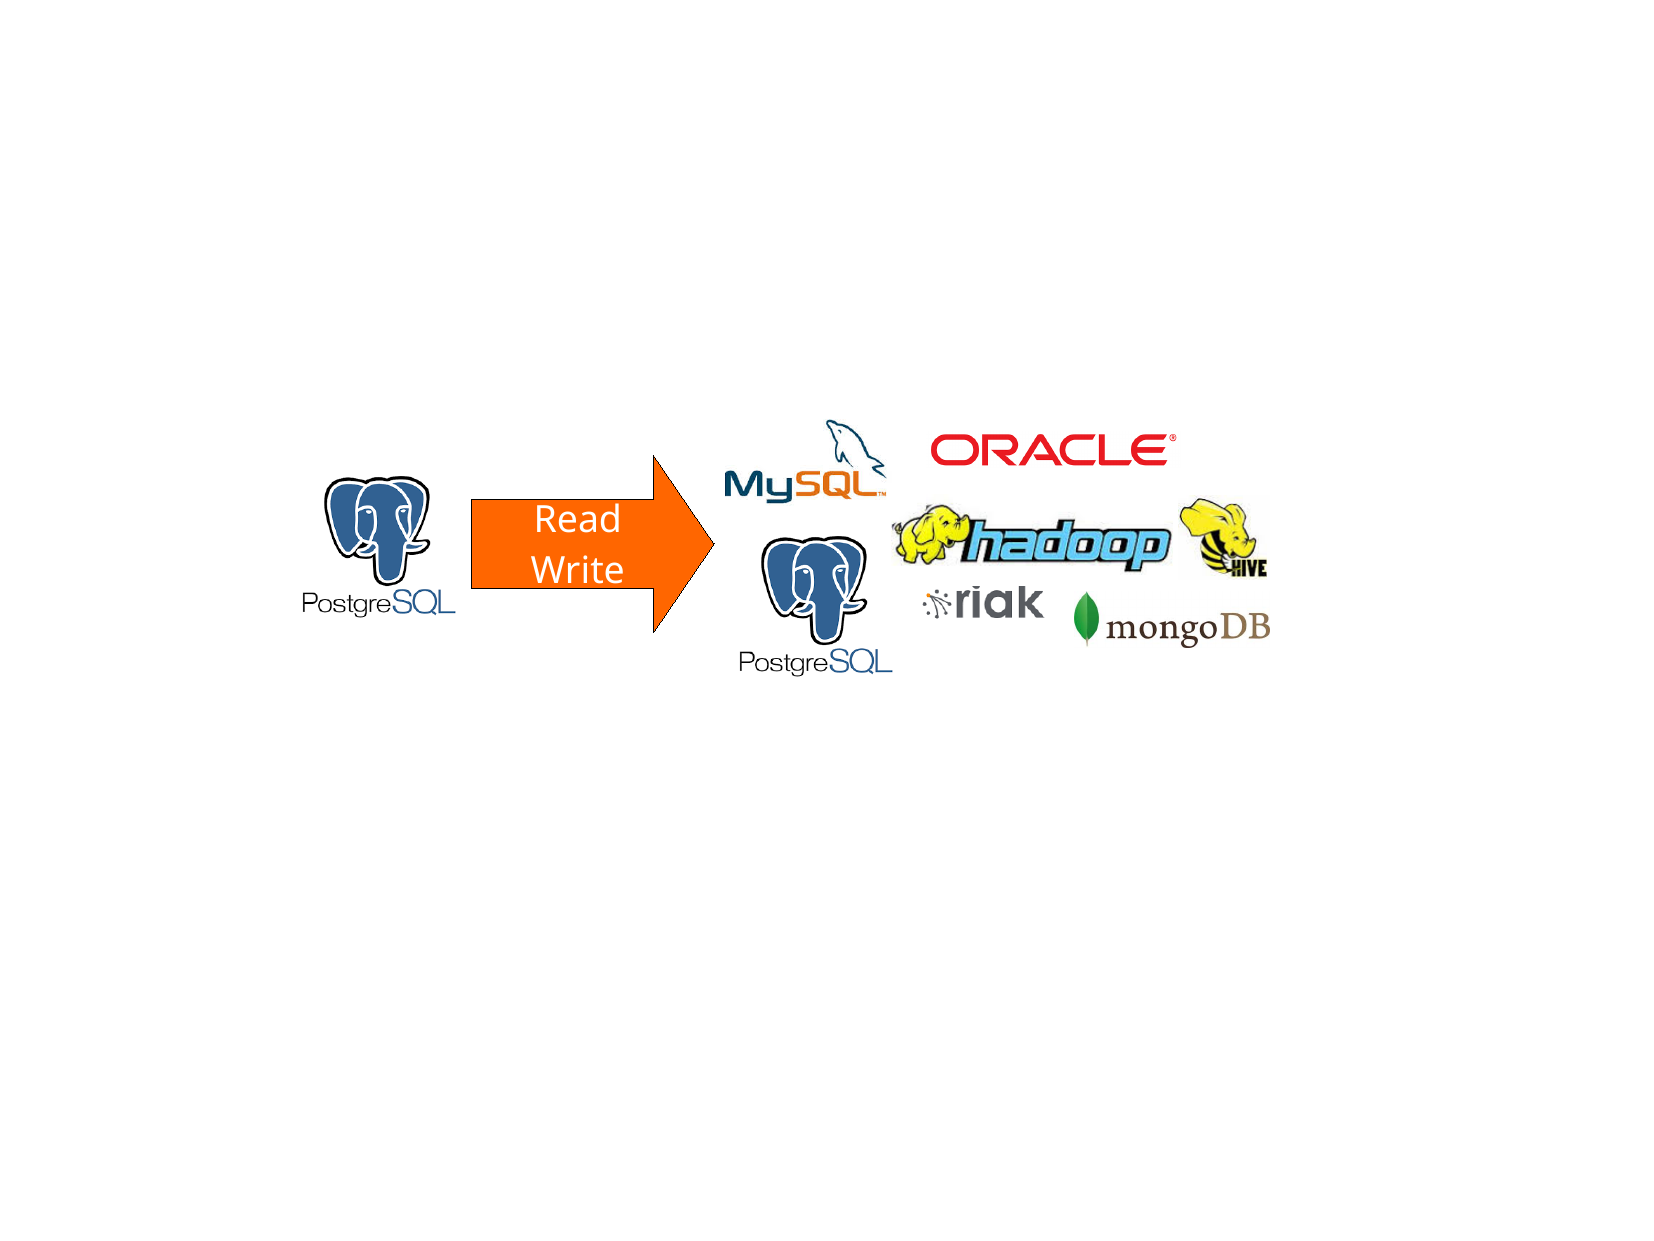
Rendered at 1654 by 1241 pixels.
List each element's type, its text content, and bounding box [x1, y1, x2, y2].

picture [719, 413, 1173, 680]
picture [926, 431, 1181, 468]
picture [1074, 591, 1270, 648]
picture [294, 472, 461, 621]
picture [1178, 495, 1270, 580]
text_box Read Write [471, 455, 715, 633]
